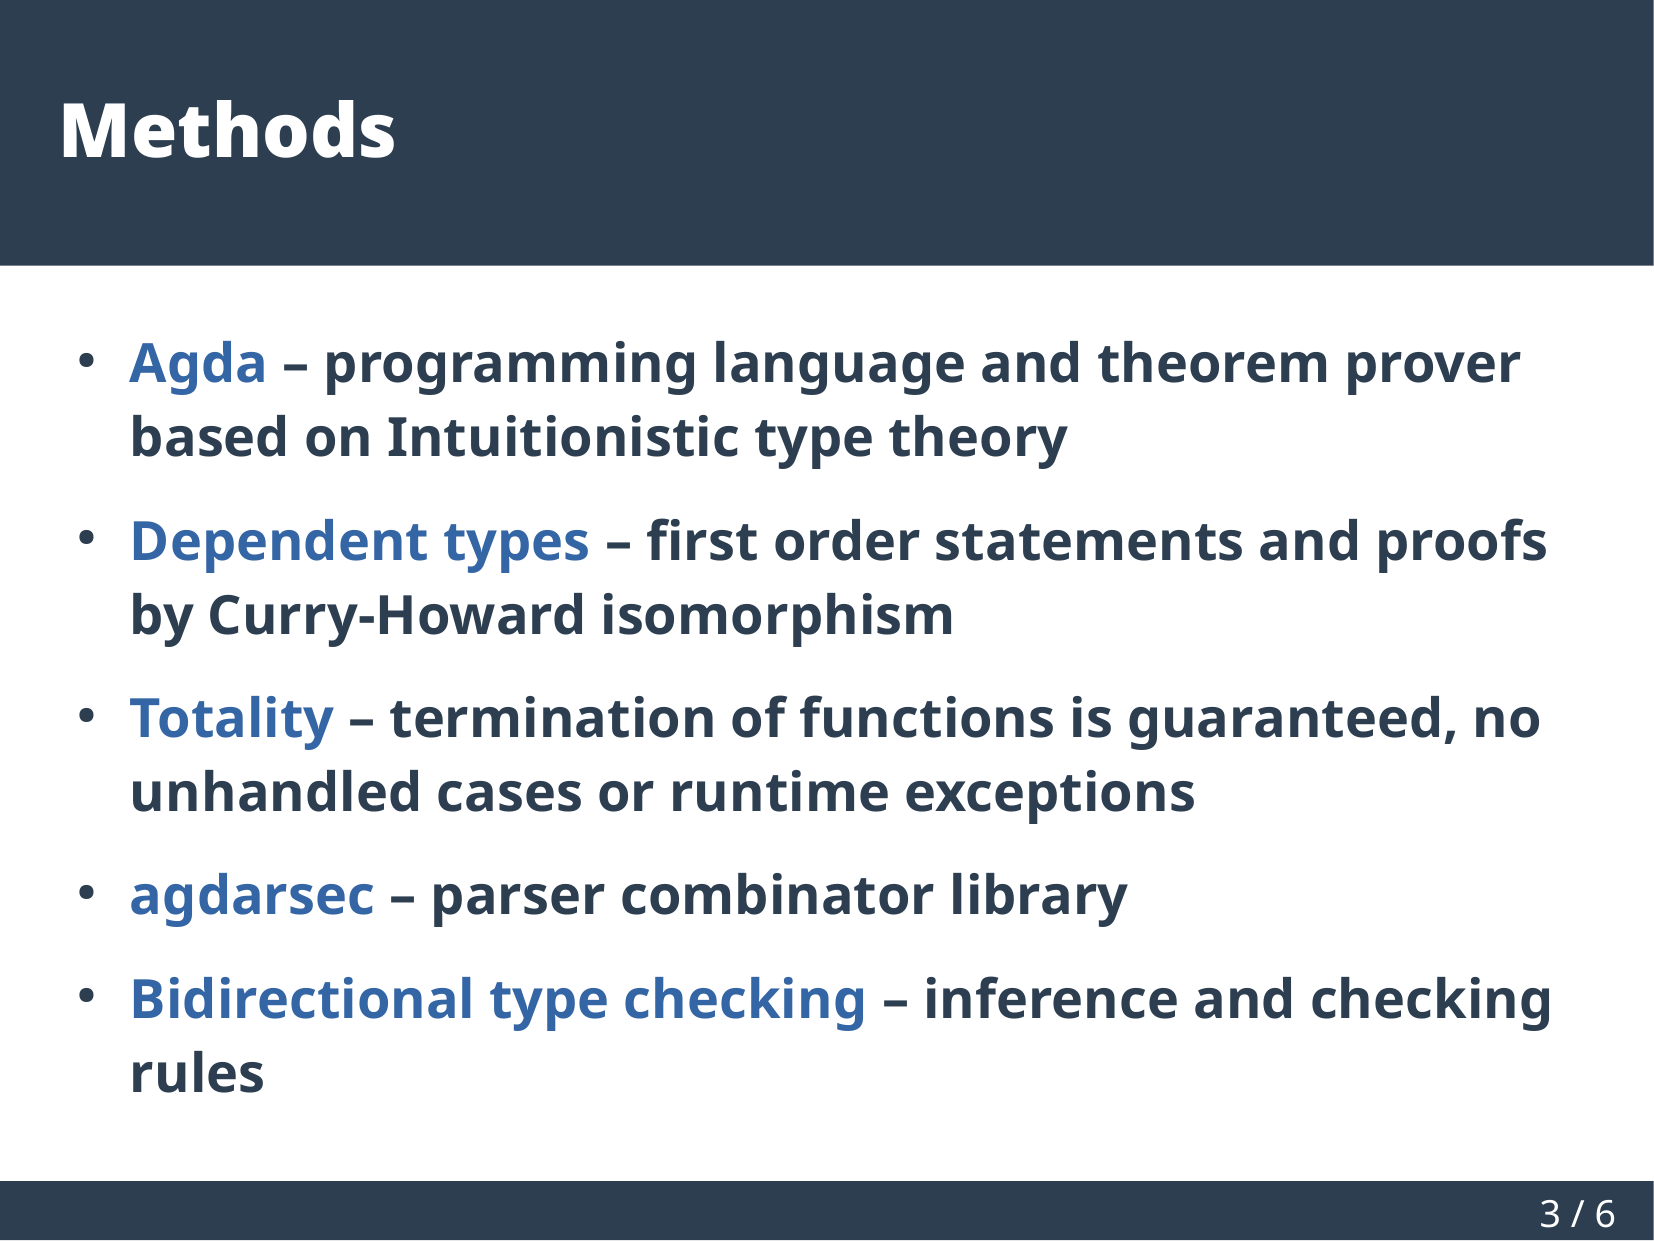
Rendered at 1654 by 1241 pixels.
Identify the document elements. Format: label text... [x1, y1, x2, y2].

title Methods [59, 49, 1595, 207]
list Agda – programming language and theorem prover based on Intuitionistic type theory Dependent types – first order statements and proofs by Curry-Howard isomorphism Totality – termination of functions is guaranteed, no unhandled cases or runtime exceptions agdarsec – parser combinator library Bidirectional type checking – inference and checking rules [59, 324, 1595, 1152]
